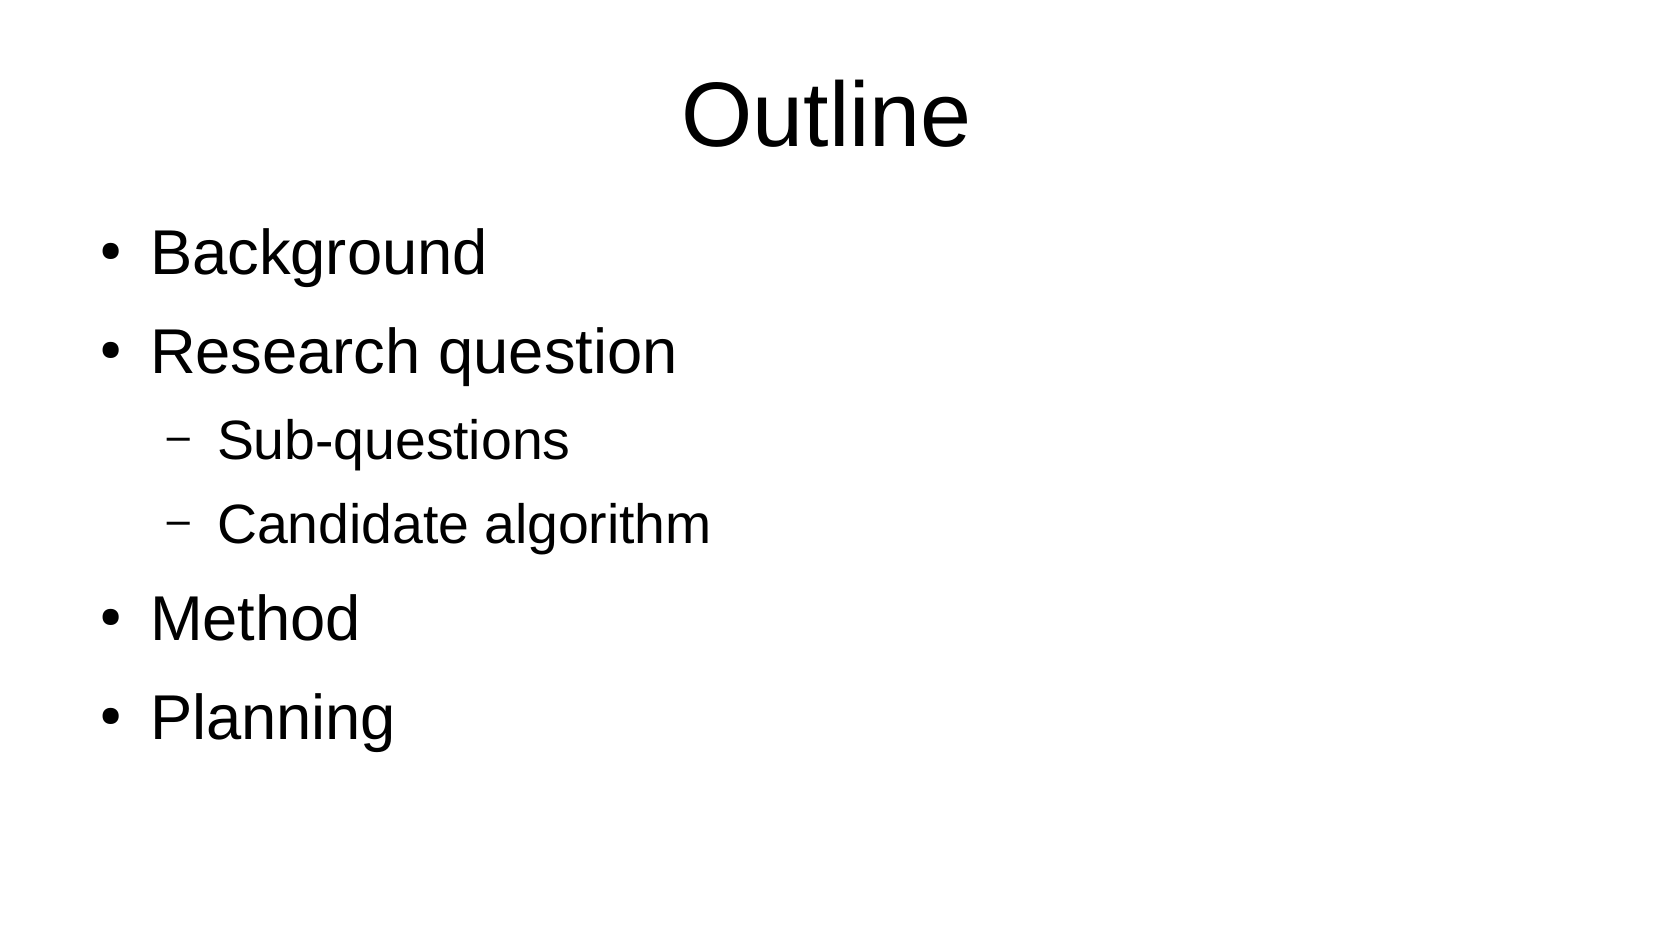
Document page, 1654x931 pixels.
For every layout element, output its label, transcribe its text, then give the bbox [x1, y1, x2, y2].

title Outline [82, 37, 1571, 193]
list Background Research question Sub-questions Candidate algorithm Method Planning [82, 217, 1571, 758]
